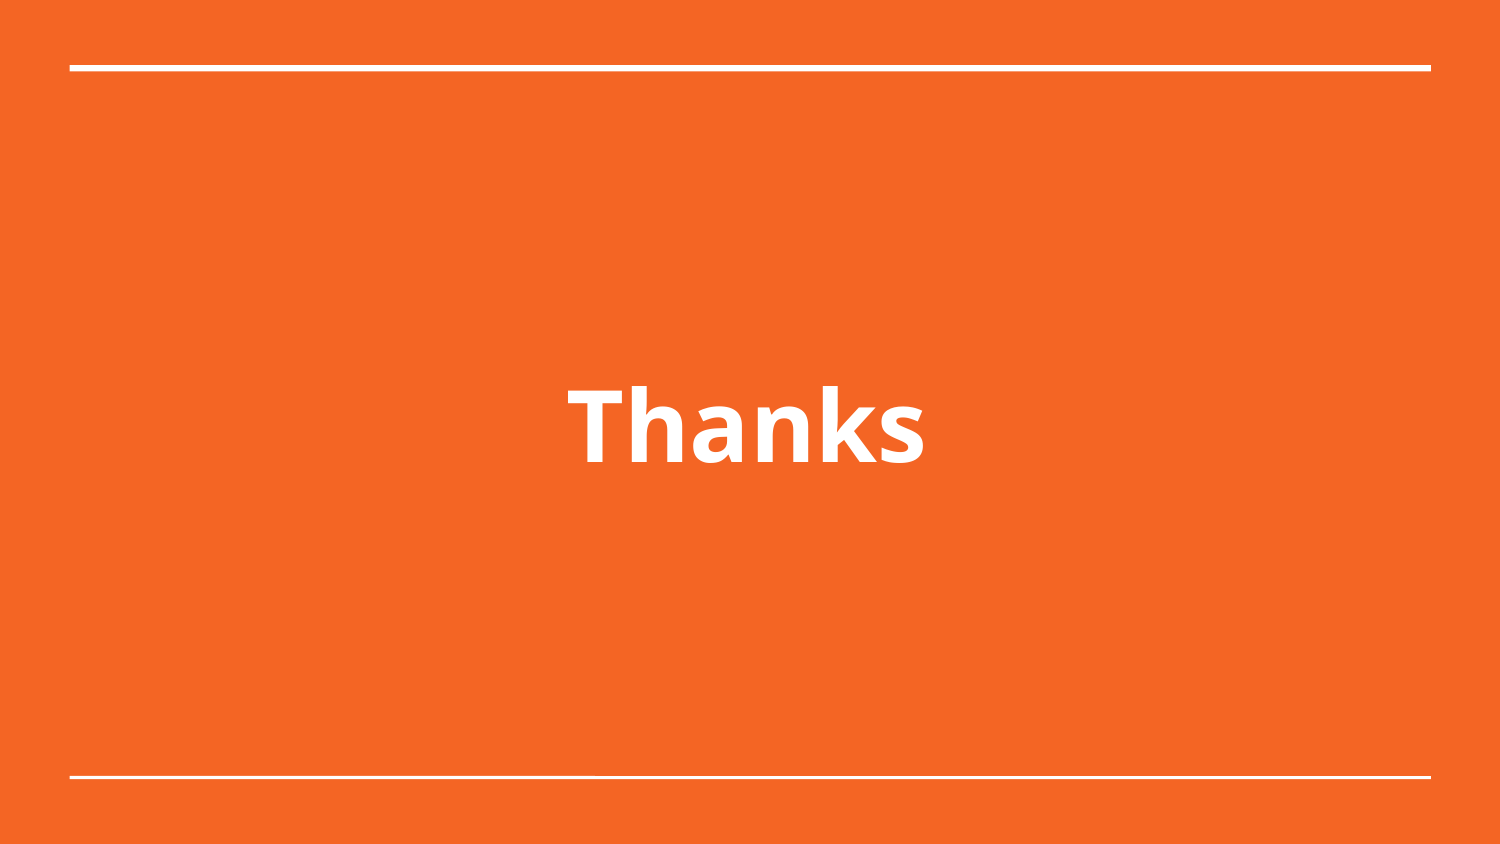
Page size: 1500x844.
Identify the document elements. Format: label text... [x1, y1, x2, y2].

title Thanks [66, 296, 1428, 550]
